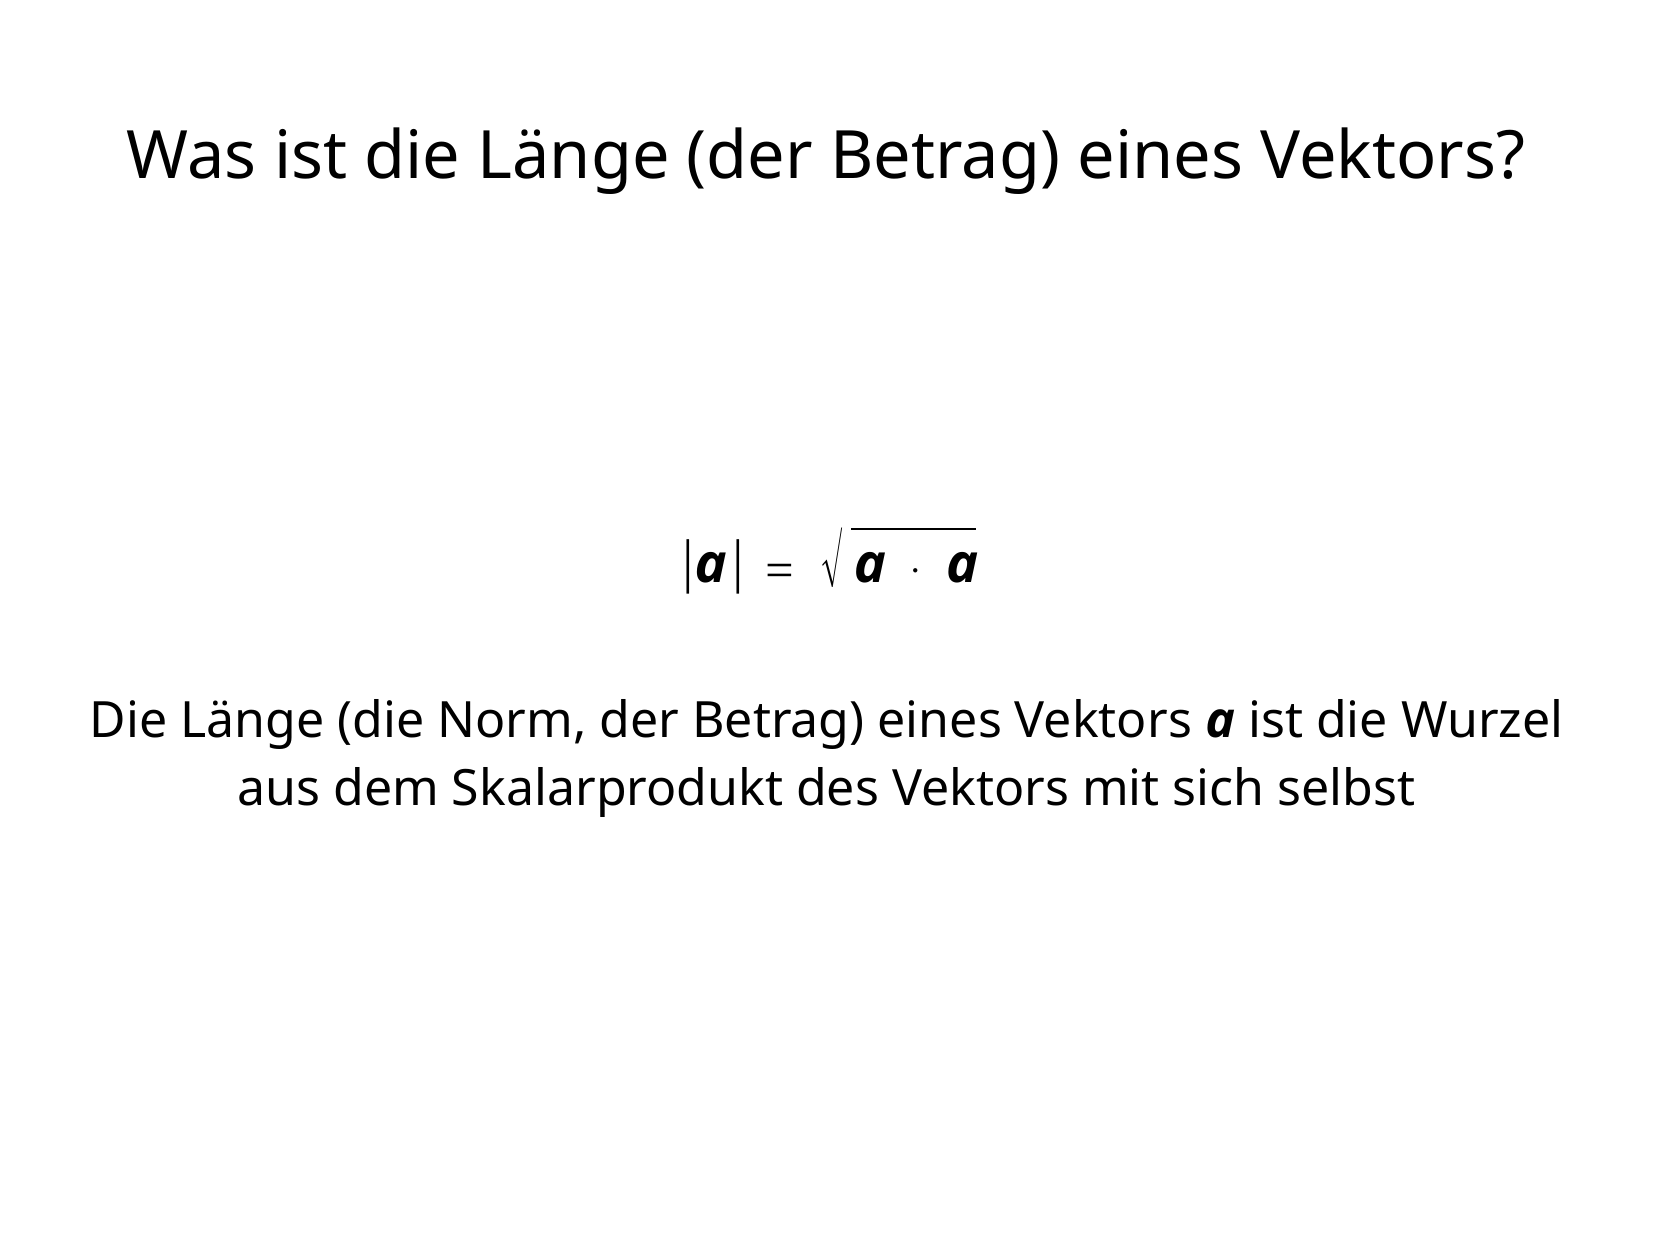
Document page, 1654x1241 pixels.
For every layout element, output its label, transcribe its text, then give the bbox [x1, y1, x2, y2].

title Was ist die Länge (der Betrag) eines Vektors? [82, 49, 1571, 257]
subtitle Die Länge (die Norm, der Betrag) eines Vektors a ist die Wurzel aus dem Skalarprodukt des Vektors mit sich selbst [82, 290, 1571, 1010]
chart [671, 524, 983, 598]
